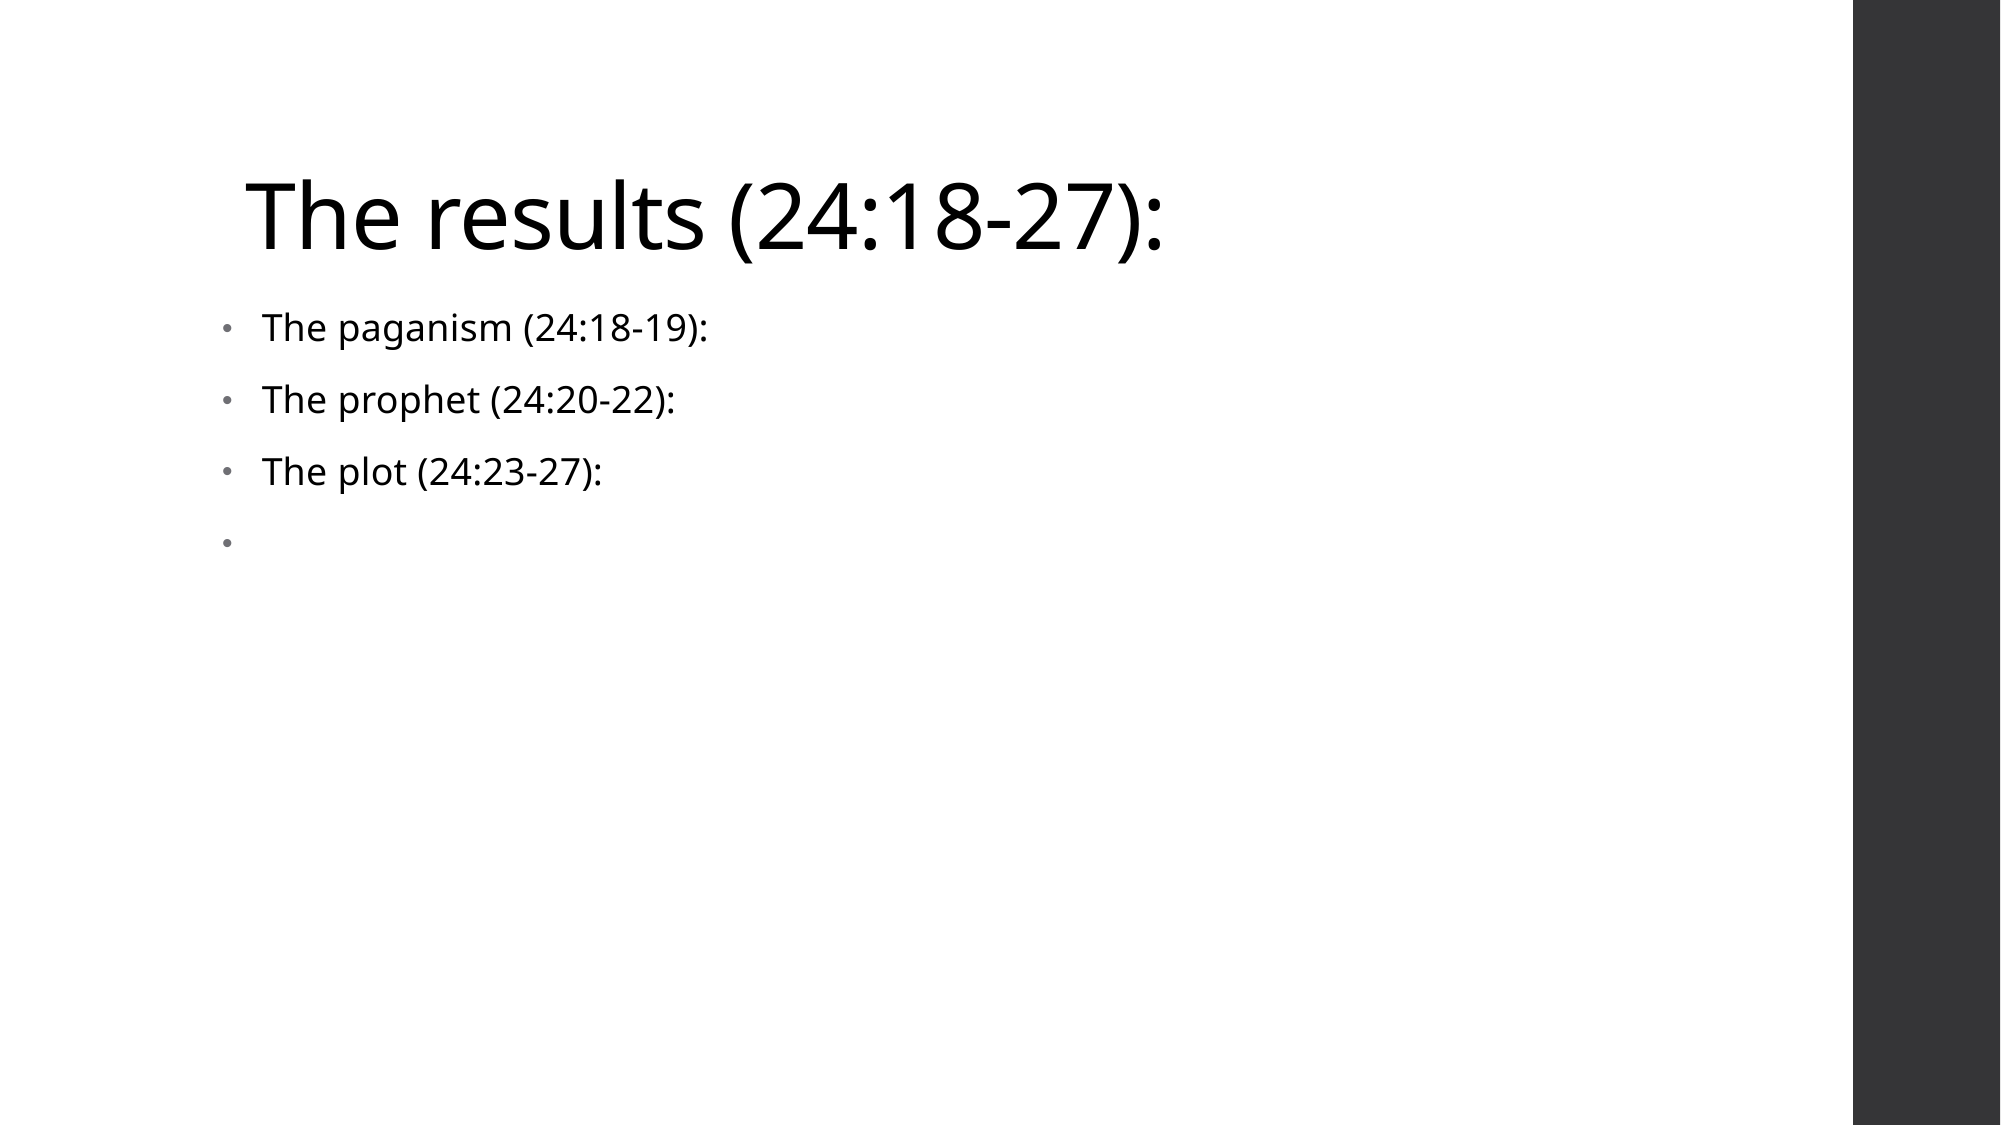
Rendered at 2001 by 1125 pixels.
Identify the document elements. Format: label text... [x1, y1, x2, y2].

list The paganism (24:18-19): The prophet (24:20-22): The plot (24:23-27): [206, 299, 1617, 1014]
title The results (24:18-27): [206, 60, 1797, 278]
